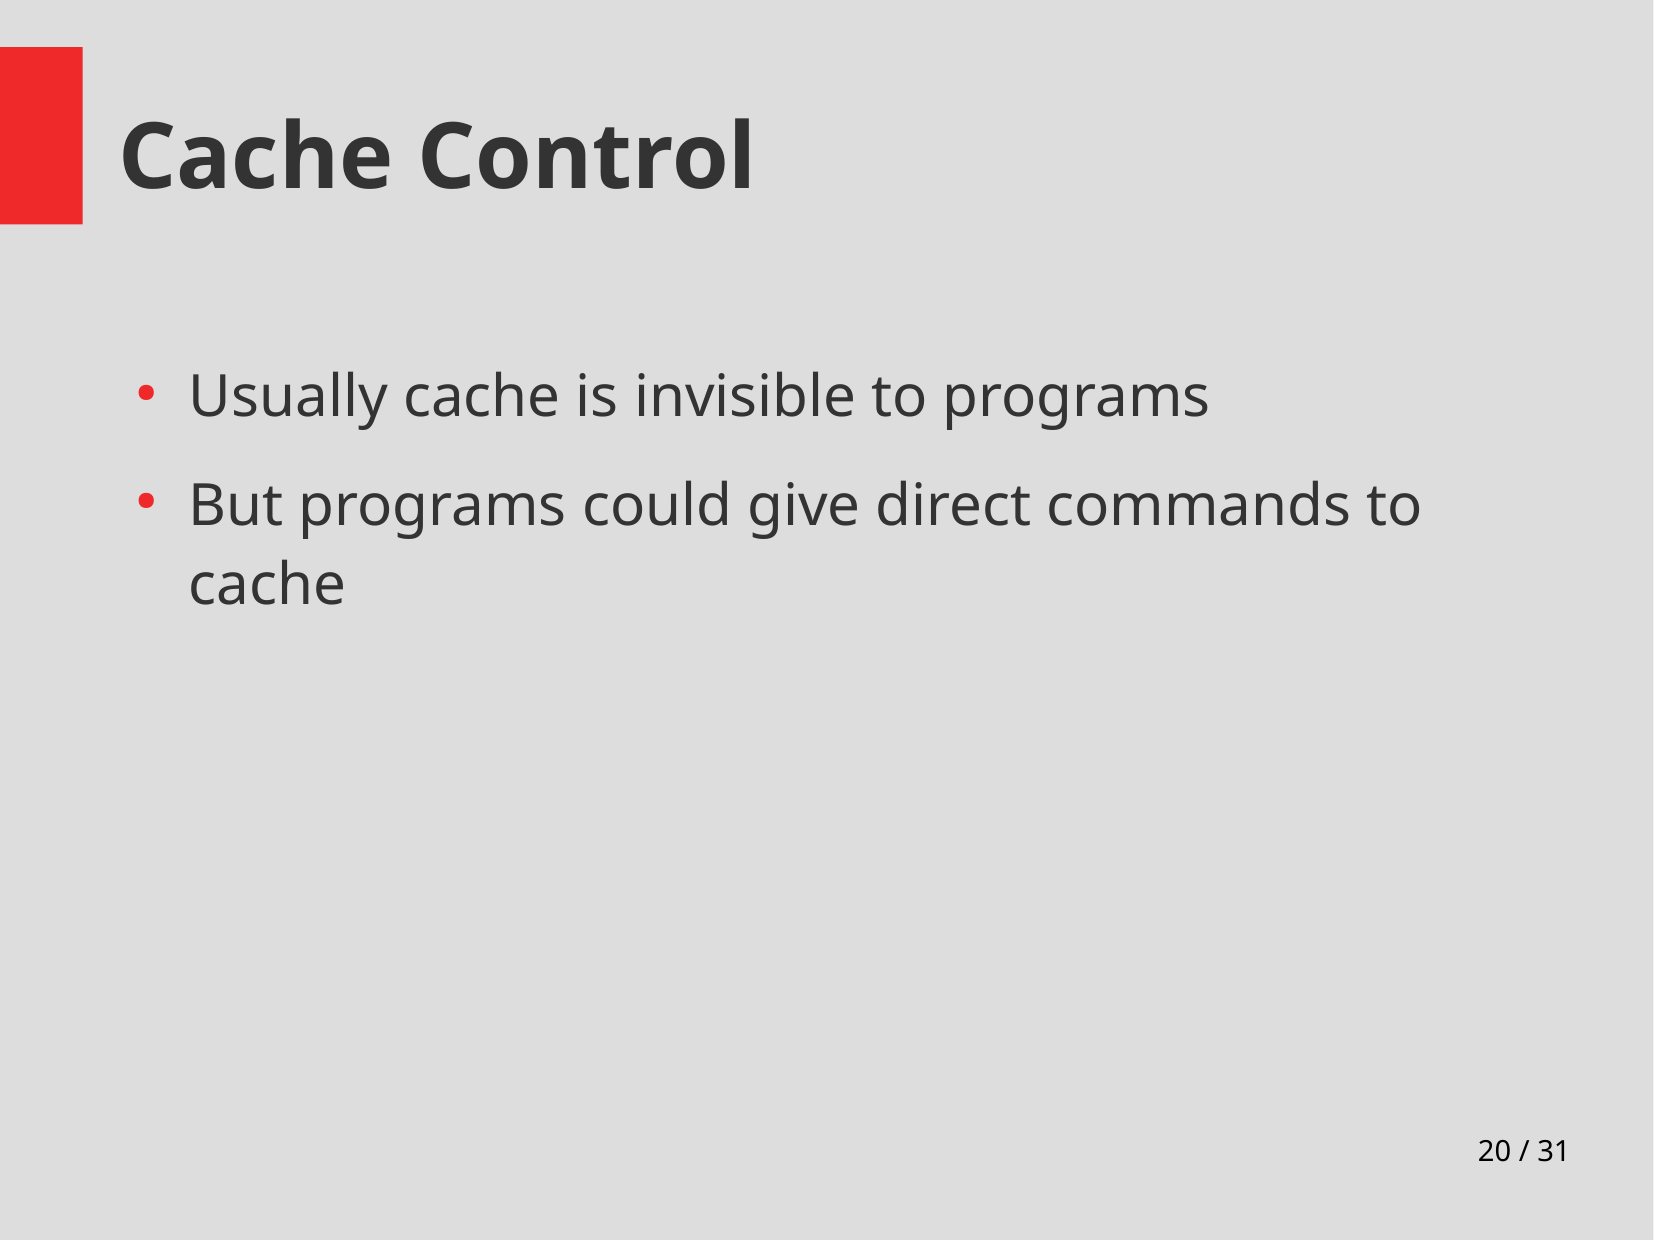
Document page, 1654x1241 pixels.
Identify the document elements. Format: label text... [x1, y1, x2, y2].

list Usually cache is invisible to programs But programs could give direct commands to cache [118, 354, 1536, 1074]
title Cache Control [118, 49, 1571, 257]
